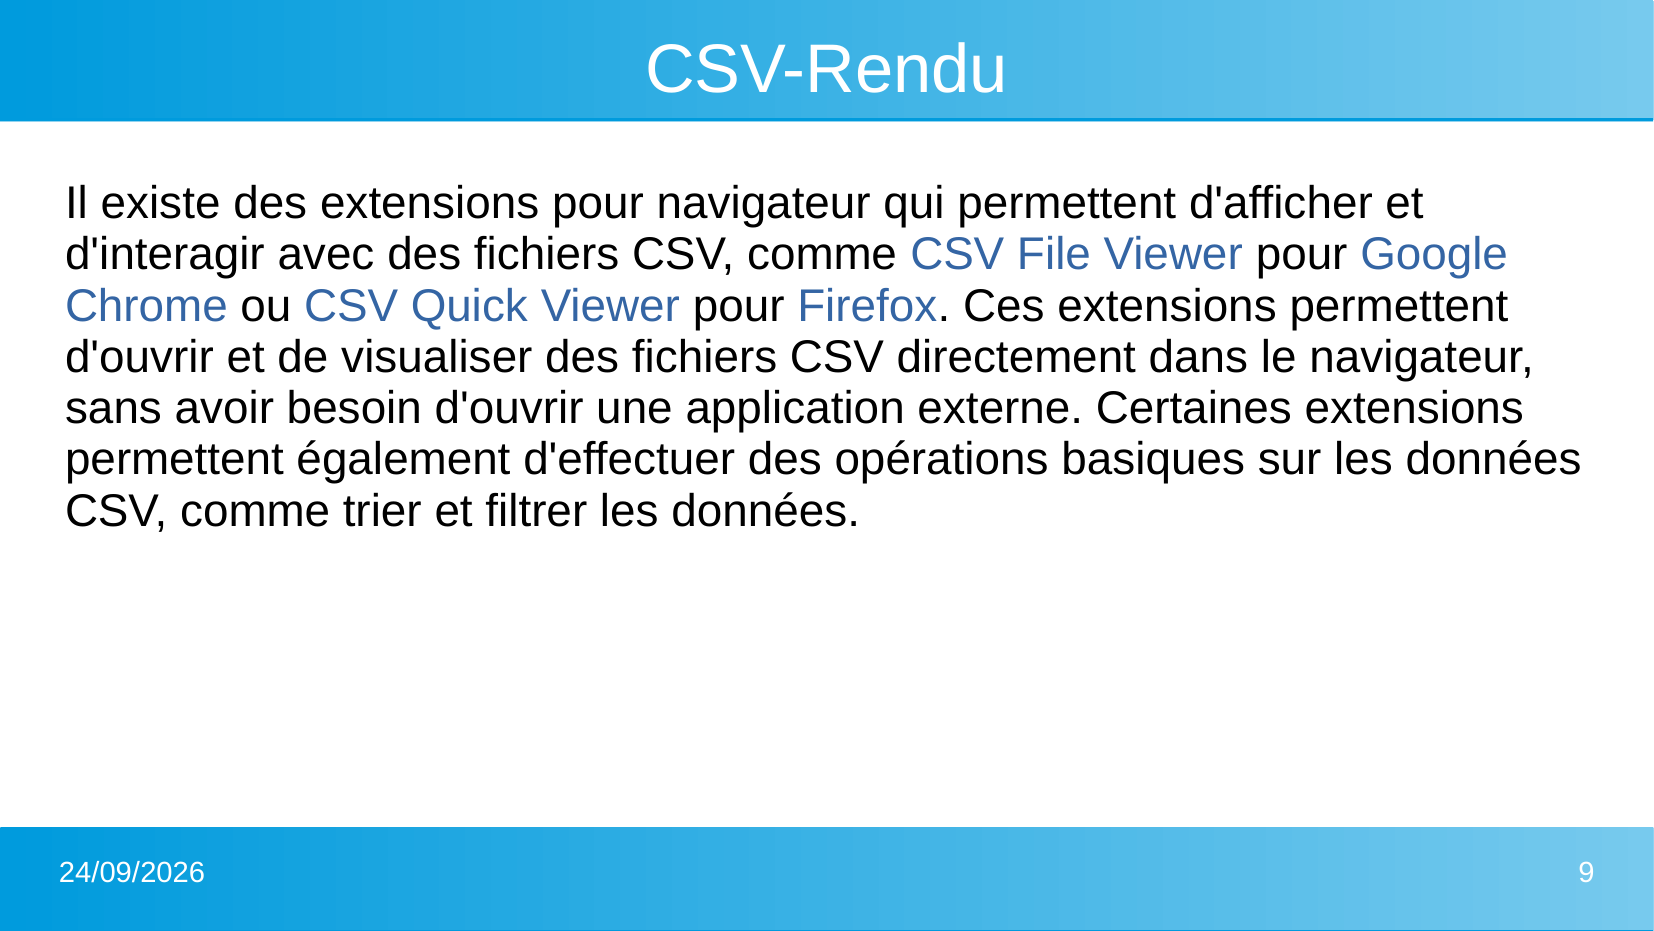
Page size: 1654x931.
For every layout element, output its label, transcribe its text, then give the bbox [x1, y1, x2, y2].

title CSV-Rendu [58, 29, 1595, 108]
list Il existe des extensions pour navigateur qui permettent d'afficher et d'interagir avec des fichiers CSV, comme CSV File Viewer pour Google Chrome ou CSV Quick Viewer pour Firefox. Ces extensions permettent d'ouvrir et de visualiser des fichiers CSV directement dans le navigateur, sans avoir besoin d'ouvrir une application externe. Certaines extensions permettent également d'effectuer des opérations basiques sur les données CSV, comme trier et filtrer les données. [64, 177, 1601, 768]
